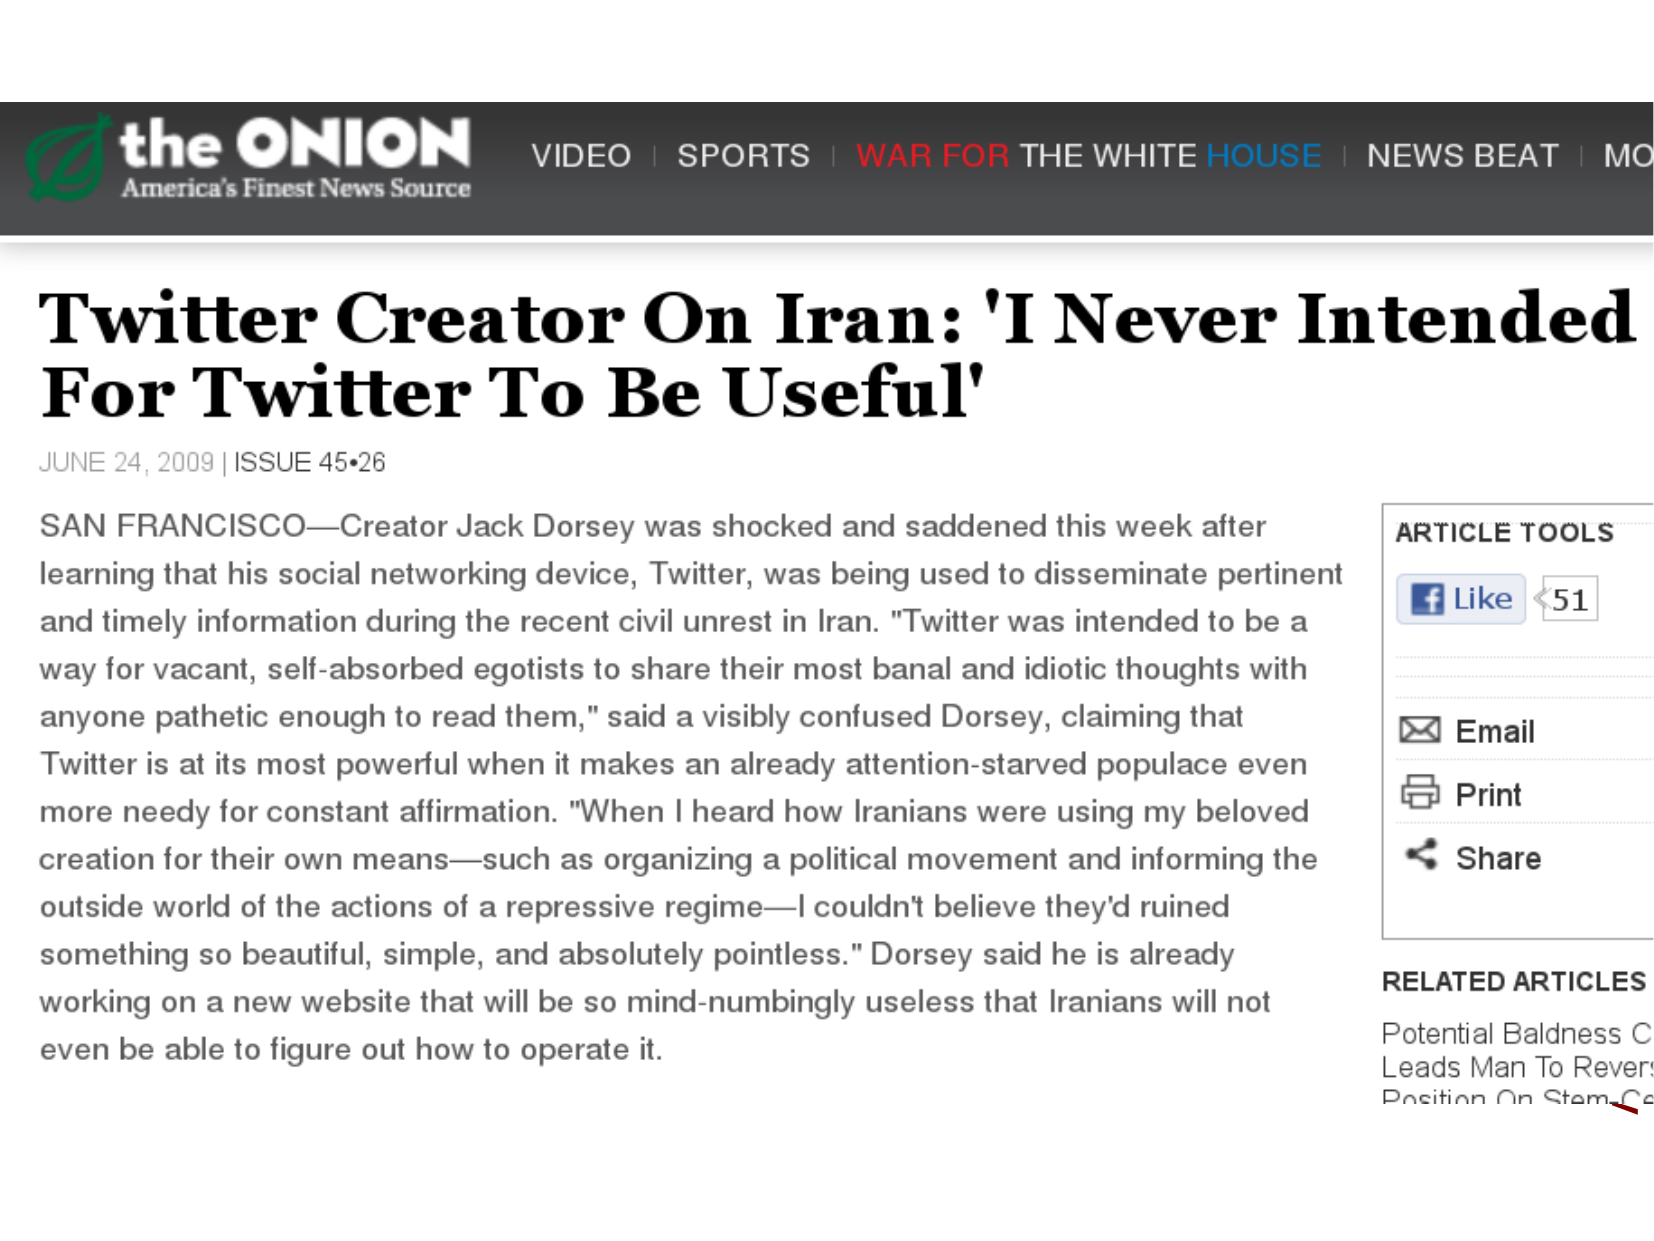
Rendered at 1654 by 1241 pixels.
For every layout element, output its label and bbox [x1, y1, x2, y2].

picture [0, 102, 1654, 1104]
